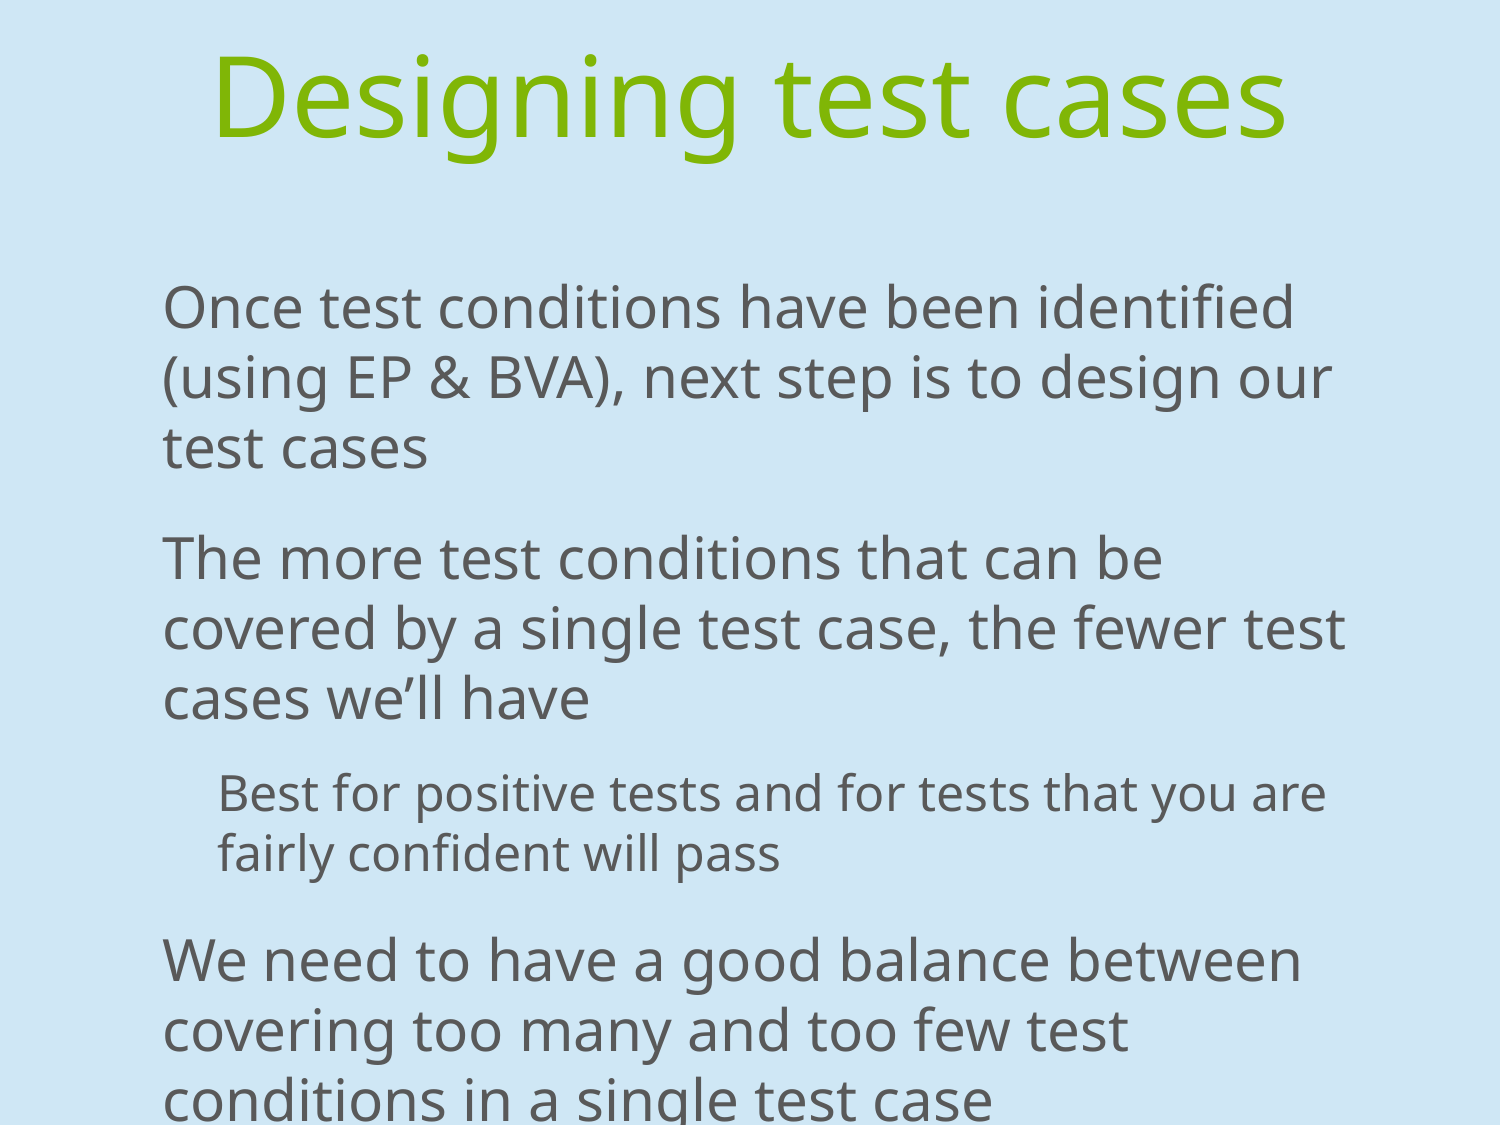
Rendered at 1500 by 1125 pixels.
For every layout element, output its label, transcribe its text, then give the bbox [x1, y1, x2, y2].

title Designing test cases [90, 17, 1410, 237]
list Once test conditions have been identified (using EP & BVA), next step is to design our test cases The more test conditions that can be covered by a single test case, the fewer test cases we’ll have Best for positive tests and for tests that you are fairly confident will pass We need to have a good balance between covering too many and too few test conditions in a single test case [90, 262, 1410, 1089]
